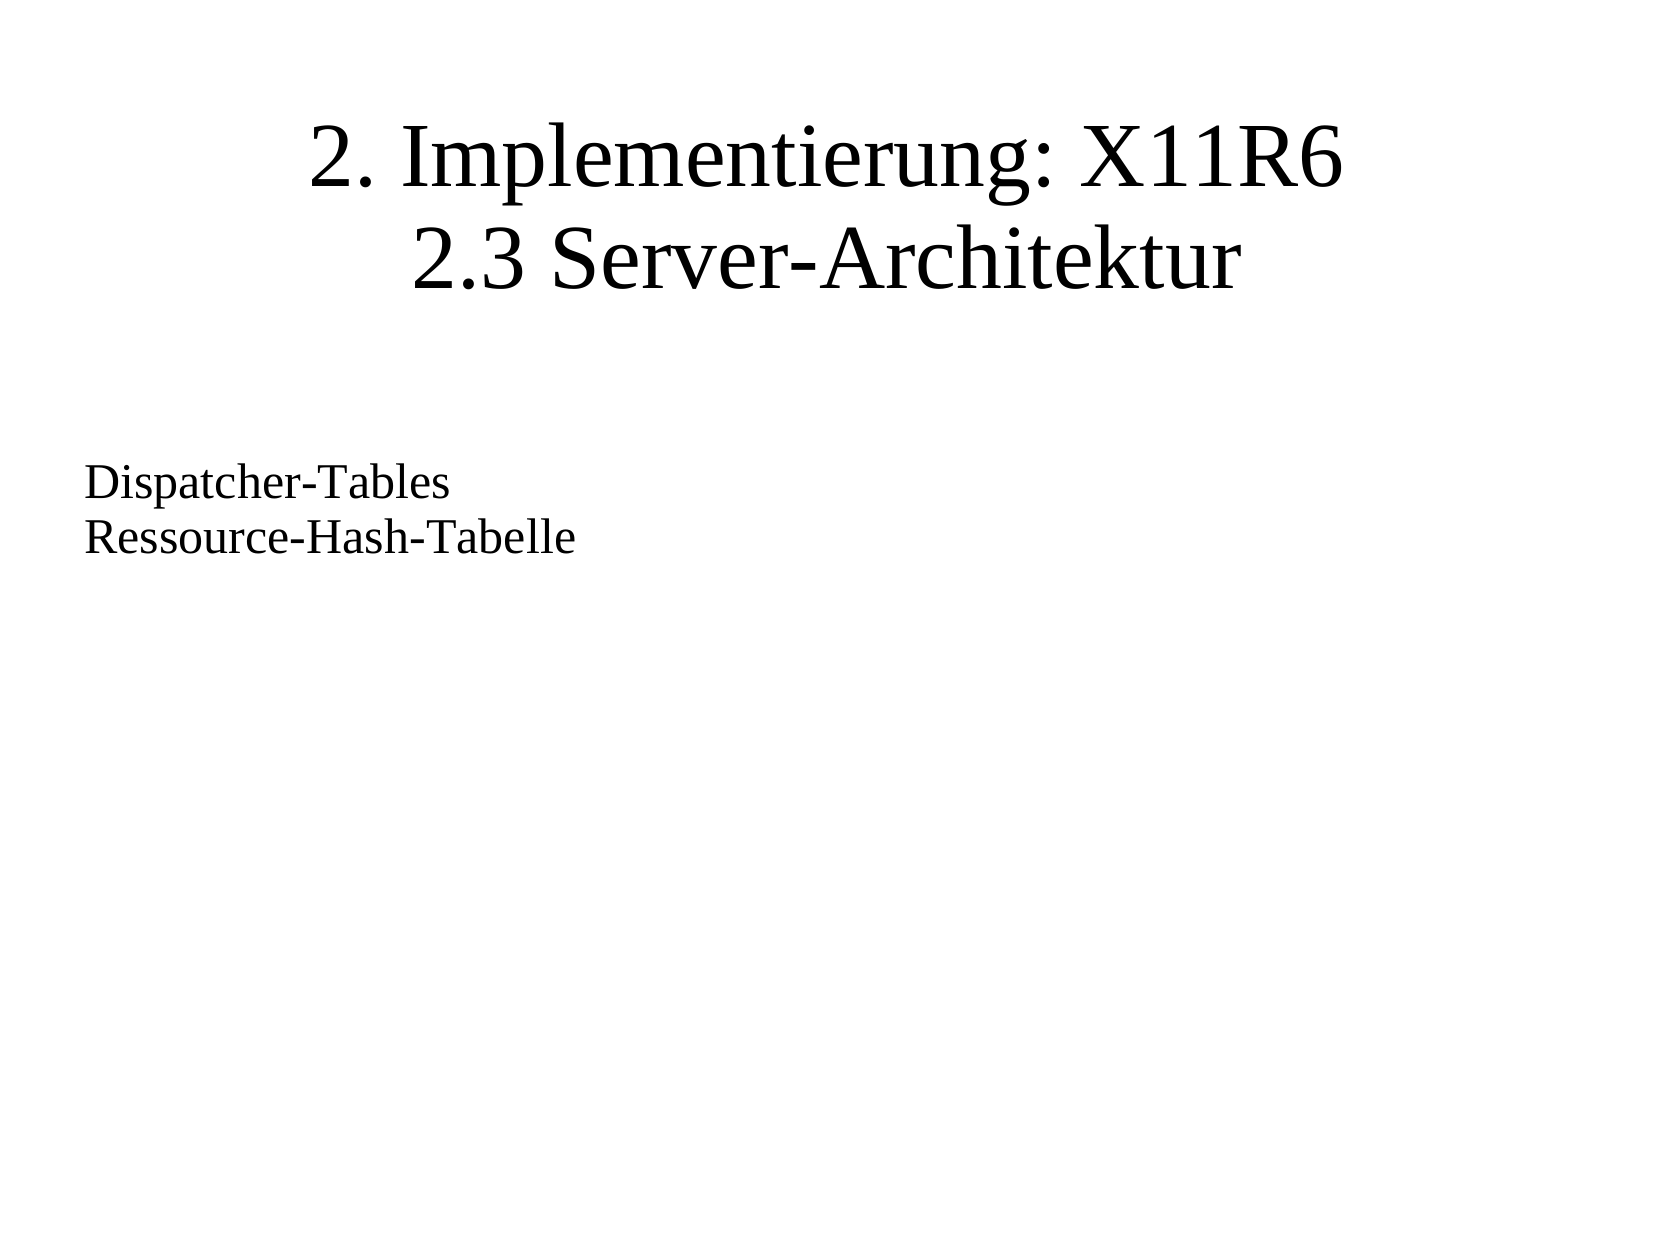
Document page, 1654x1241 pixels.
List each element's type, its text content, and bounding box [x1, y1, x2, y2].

text_box Dispatcher-Tables Ressource-Hash-Tabelle [84, 454, 1532, 606]
title 2. Implementierung: X11R6 2.3 Server-Architektur [121, 102, 1534, 311]
